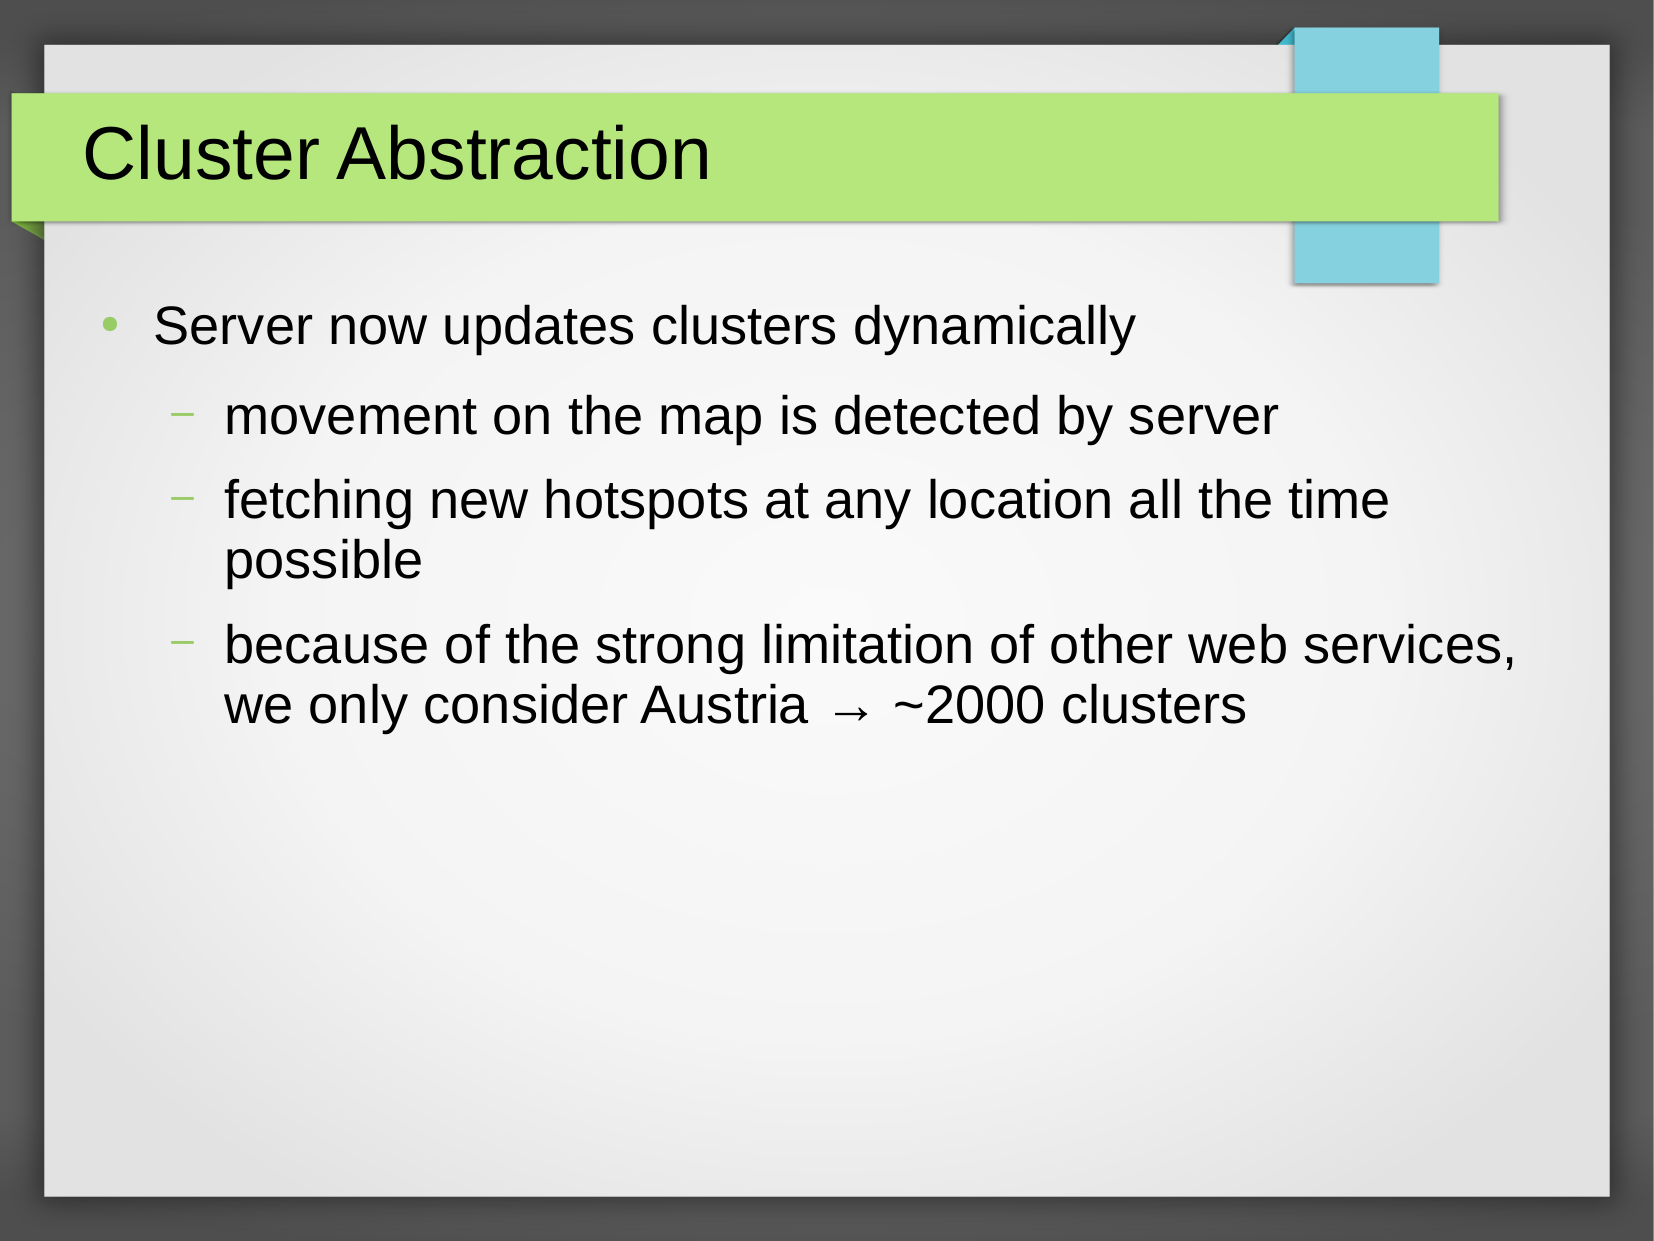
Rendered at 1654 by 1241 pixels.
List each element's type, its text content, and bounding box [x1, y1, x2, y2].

list Server now updates clusters dynamically movement on the map is detected by server fetching new hotspots at any location all the time possible because of the strong limitation of other web services, we only consider Austria → ~2000 clusters [82, 295, 1571, 1015]
picture [0, 0, 1654, 1241]
title Cluster Abstraction [82, 94, 1264, 213]
